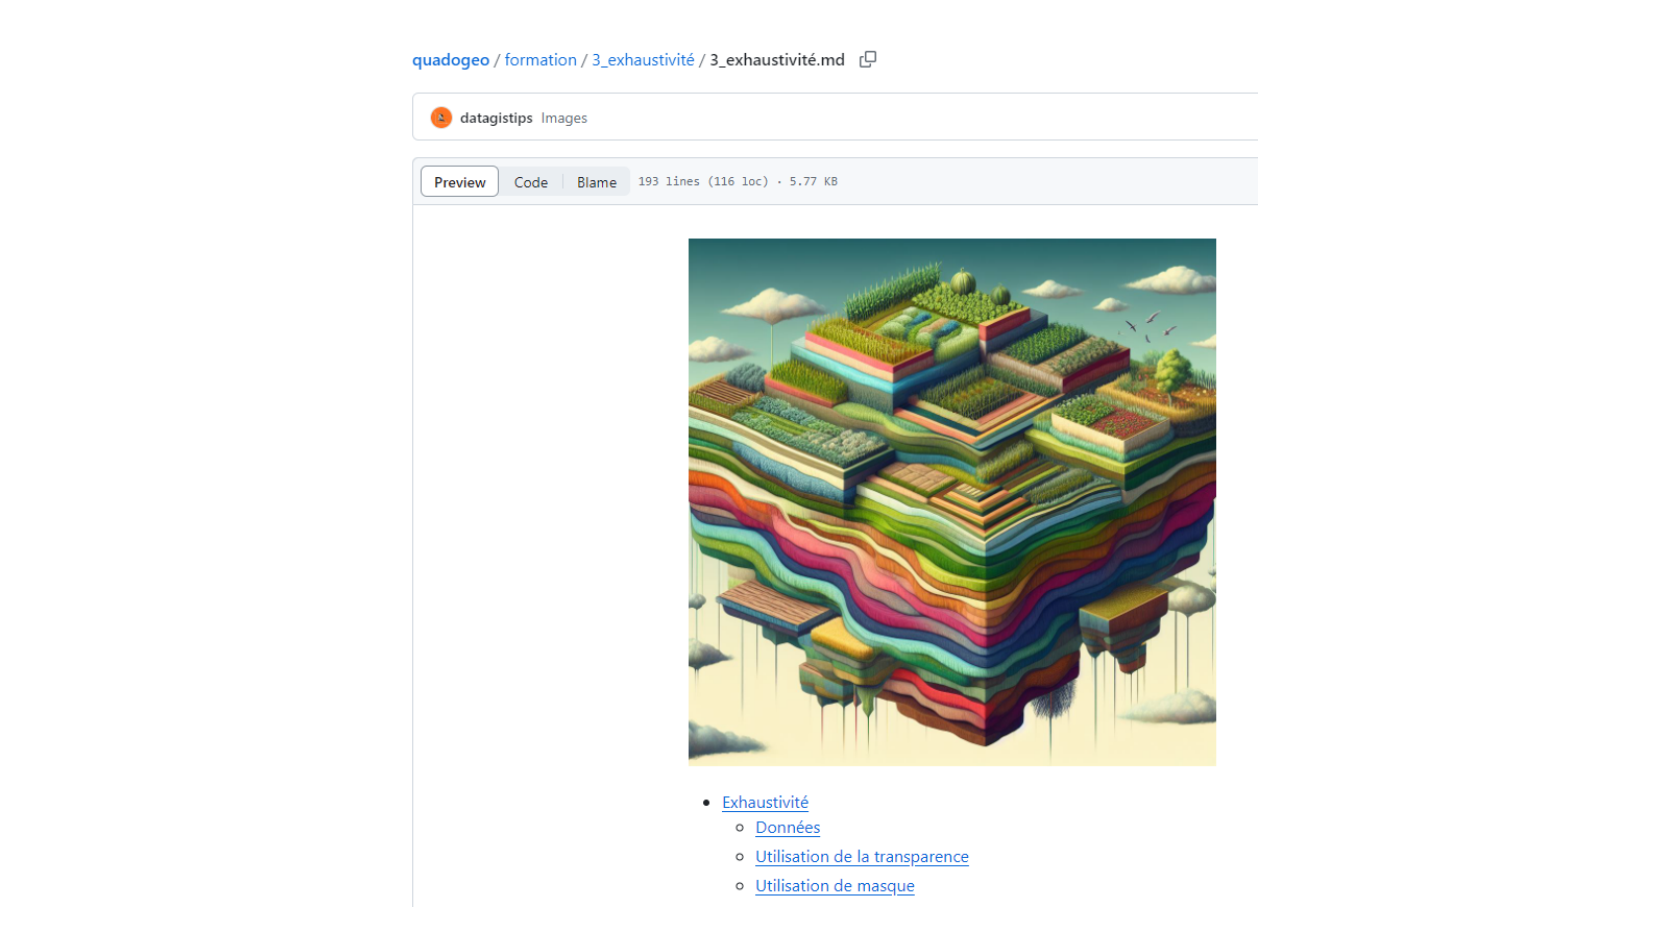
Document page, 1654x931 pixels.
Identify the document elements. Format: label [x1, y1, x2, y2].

picture [406, 30, 1258, 907]
